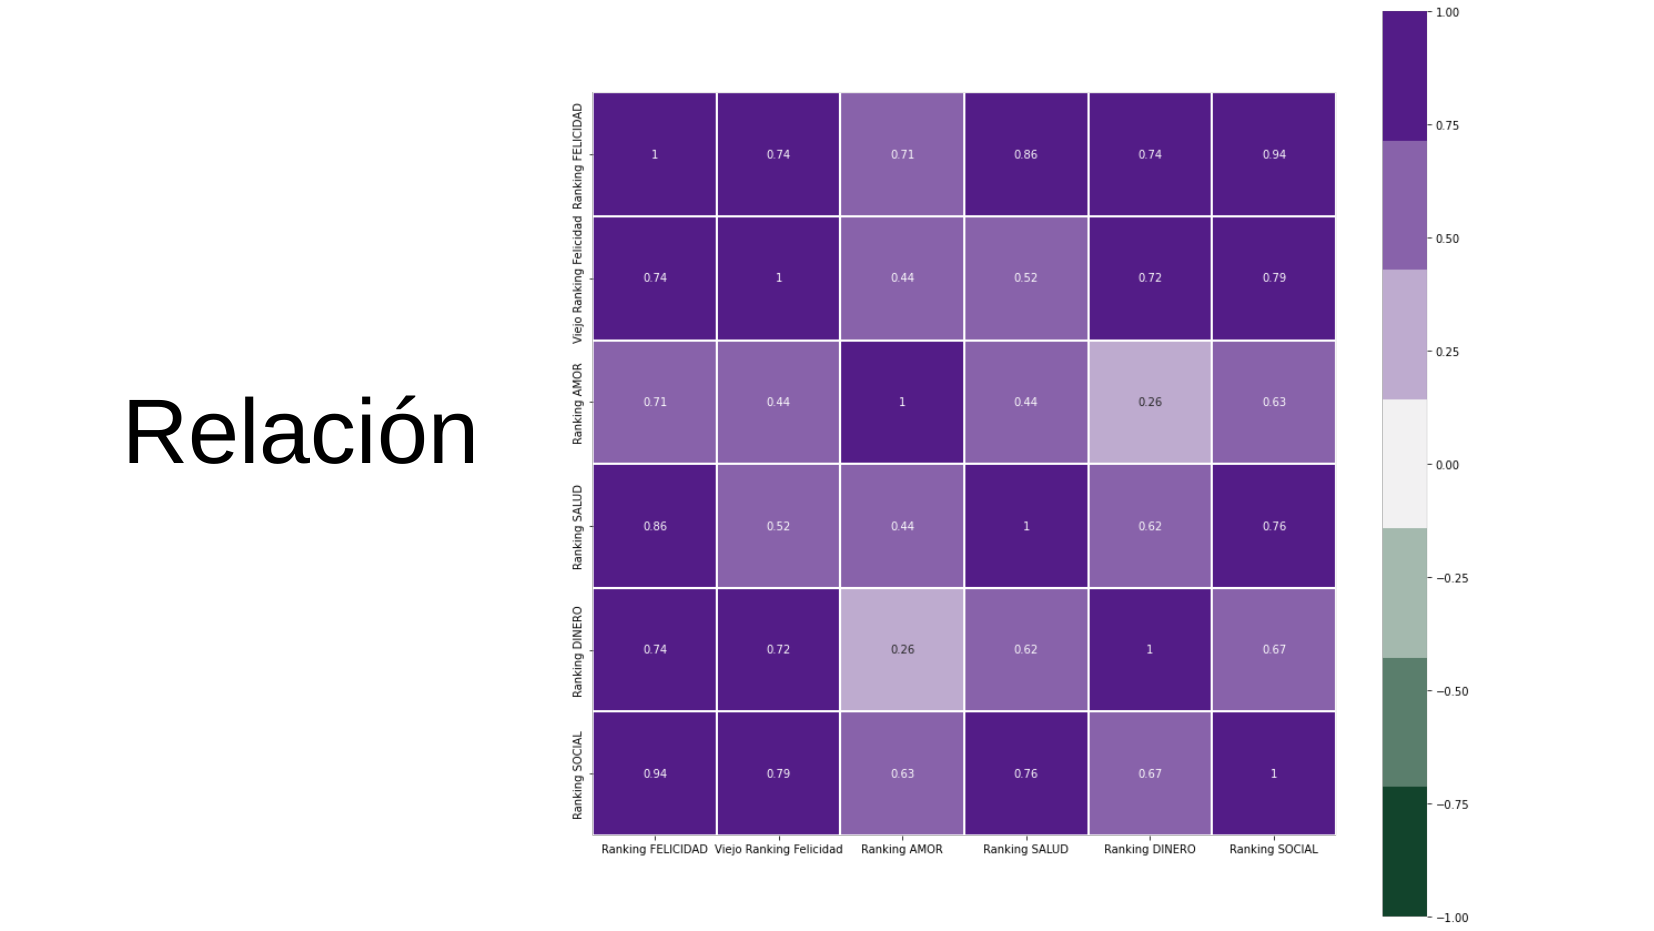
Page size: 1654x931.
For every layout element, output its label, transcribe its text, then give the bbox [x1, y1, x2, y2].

title Relación [0, 354, 566, 510]
picture [566, 0, 1477, 931]
